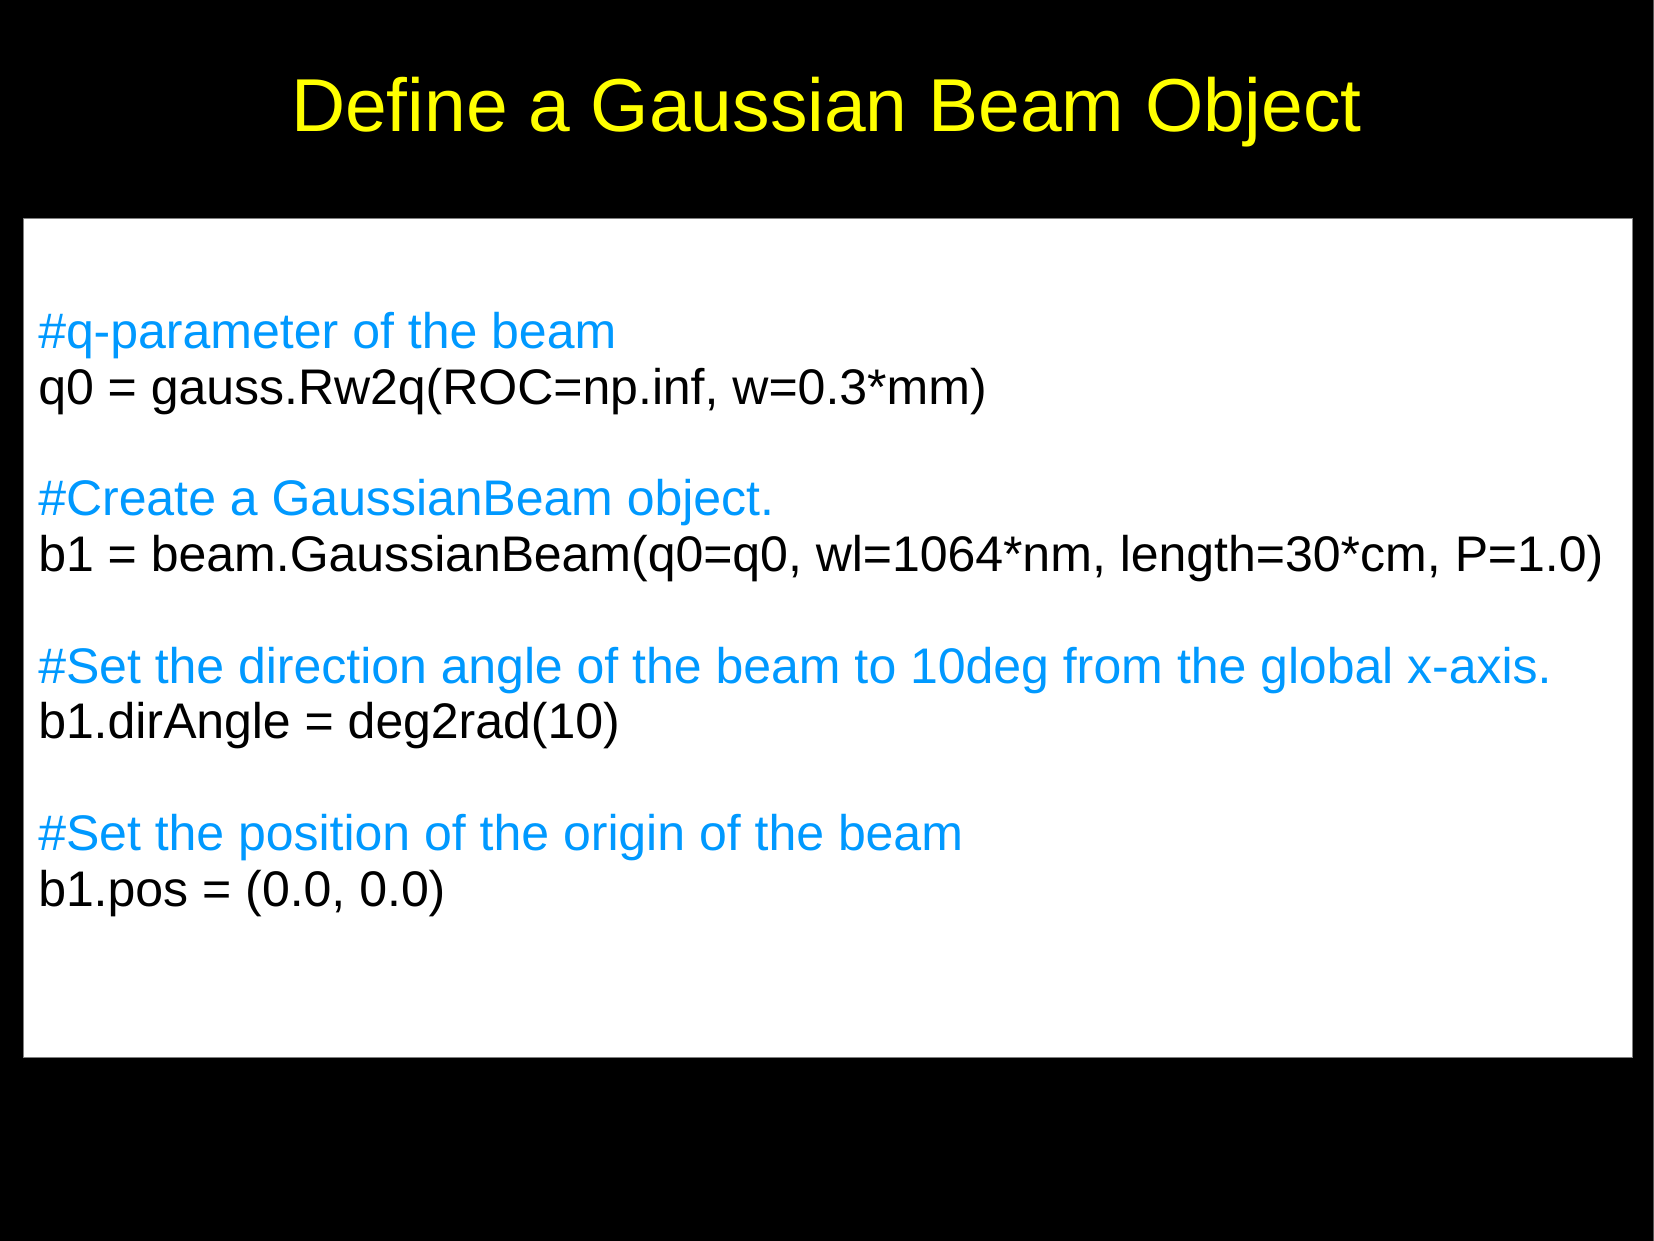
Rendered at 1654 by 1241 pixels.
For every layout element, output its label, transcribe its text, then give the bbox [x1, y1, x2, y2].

text_box Define a Gaussian Beam Object [276, 55, 1378, 155]
text_box #q-parameter of the beam q0 = gauss.Rw2q(ROC=np.inf, w=0.3*mm) #Create a GaussianBeam object. b1 = beam.GaussianBeam(q0=q0, wl=1064*nm, length=30*cm, P=1.0) #Set the direction angle of the beam to 10deg from the global x-axis. b1.dirAngle = deg2rad(10) #Set the position of the origin of the beam b1.pos = (0.0, 0.0) [23, 218, 1633, 1058]
